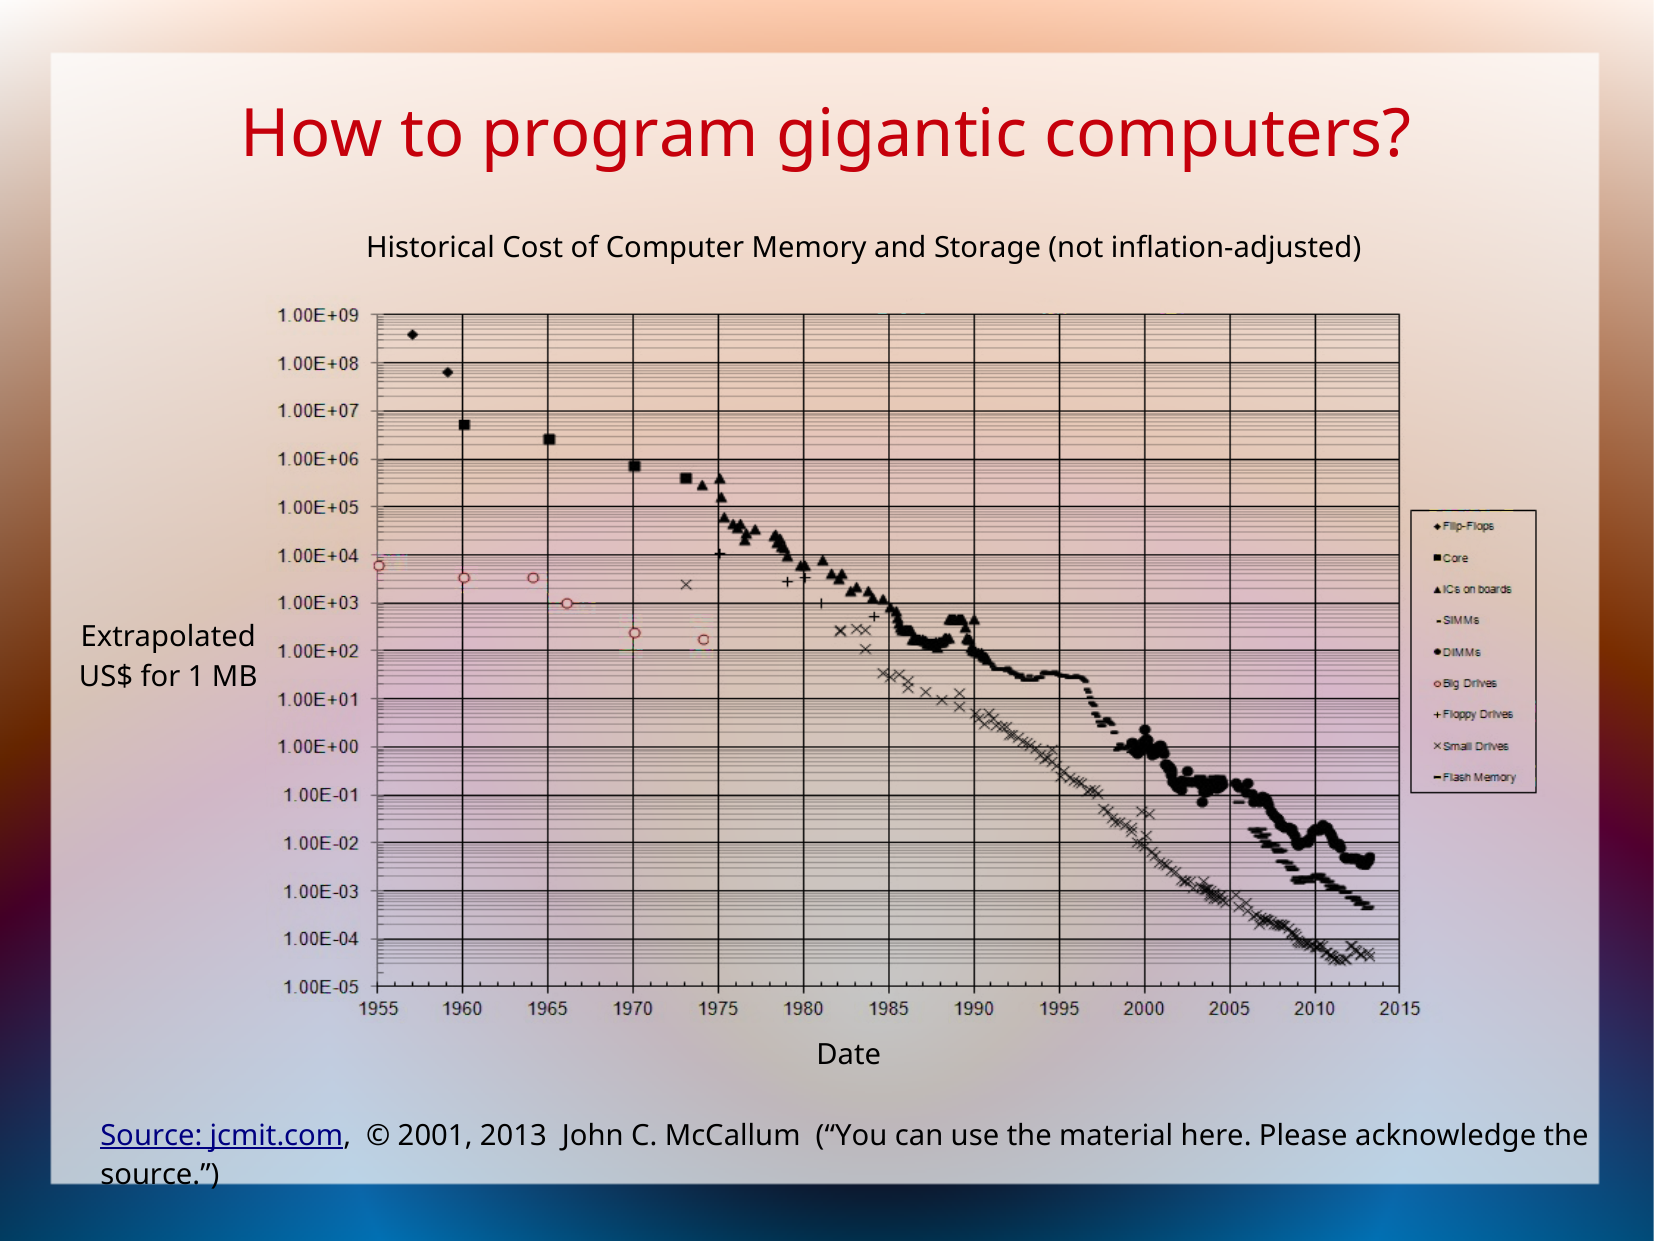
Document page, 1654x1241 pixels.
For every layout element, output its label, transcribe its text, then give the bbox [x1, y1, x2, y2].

list Historical Cost of Computer Memory and Storage (not inflation-adjusted) [295, 226, 1447, 266]
picture [0, 0, 1654, 1241]
list Source: jcmit.com, © 2001, 2013 John C. McCallum (“You can use the material here. Please acknowledge the source.”) [29, 1113, 1595, 1150]
list Extrapolated US$ for 1 MB [0, 615, 266, 709]
title How to program gigantic computers? [59, 55, 1595, 207]
list Date [738, 1033, 916, 1073]
